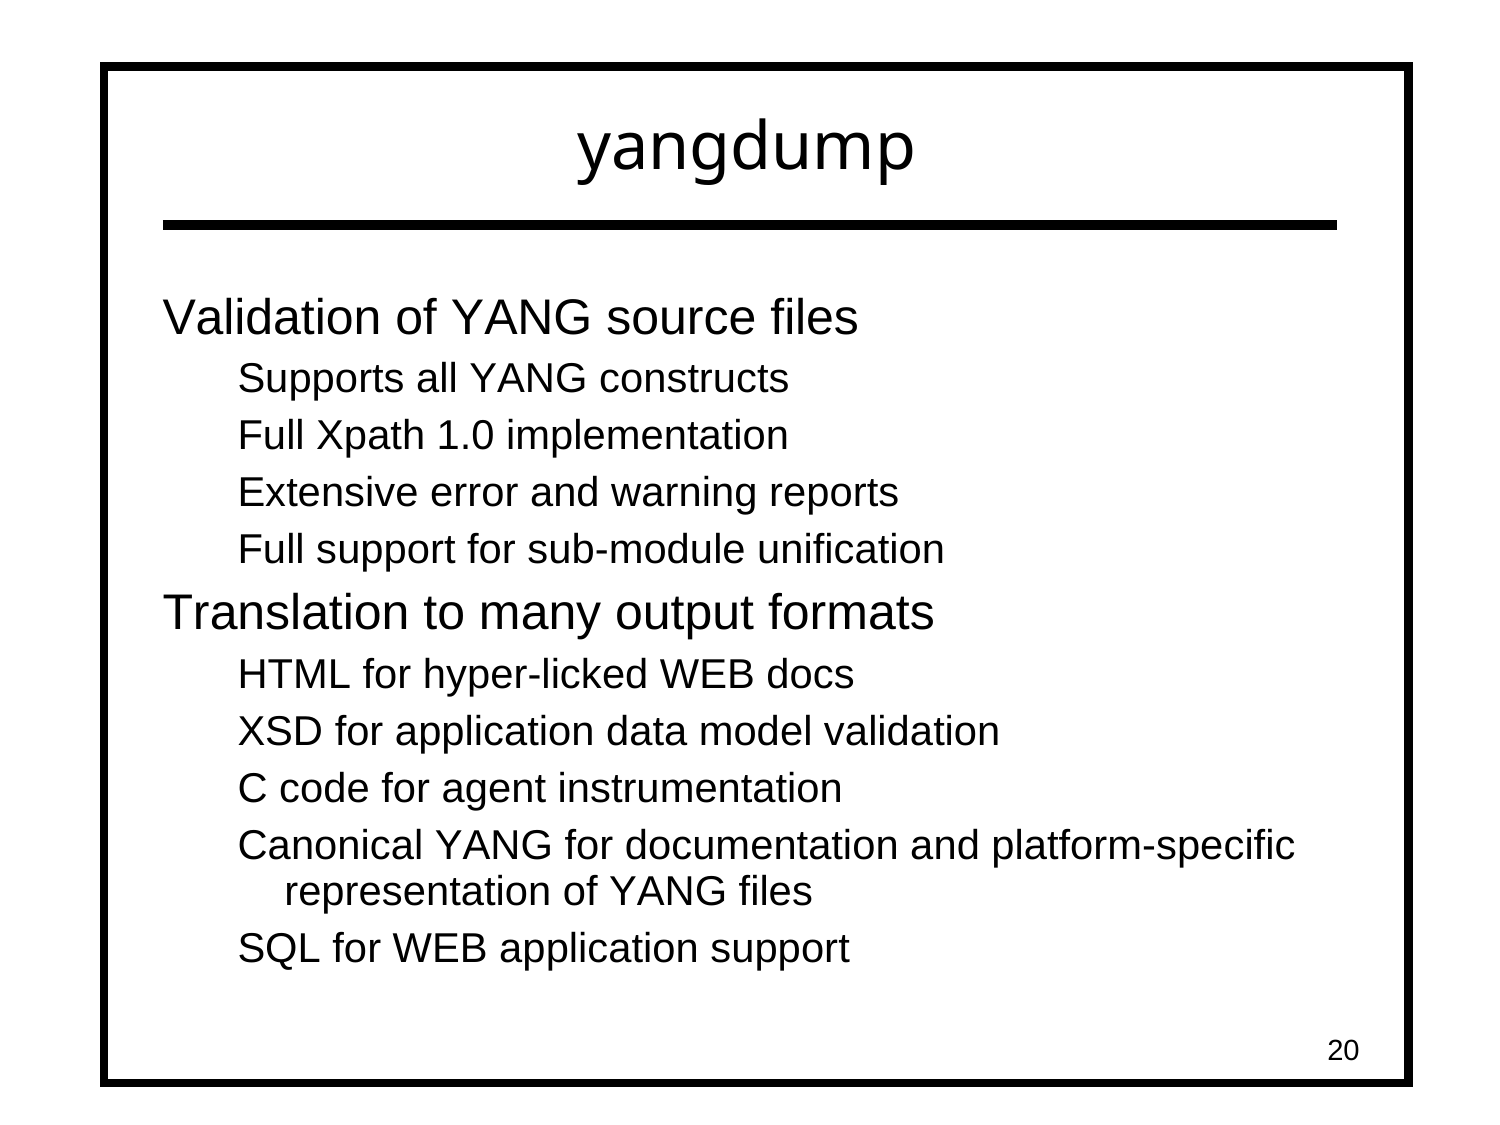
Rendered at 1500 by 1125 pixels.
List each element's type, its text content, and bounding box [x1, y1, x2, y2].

title yangdump [162, 82, 1332, 206]
list Validation of YANG source files Supports all YANG constructs Full Xpath 1.0 implementation Extensive error and warning reports Full support for sub-module unification Translation to many output formats HTML for hyper-licked WEB docs XSD for application data model validation C code for agent instrumentation Canonical YANG for documentation and platform-specific representation of YANG files SQL for WEB application support [162, 288, 1338, 986]
